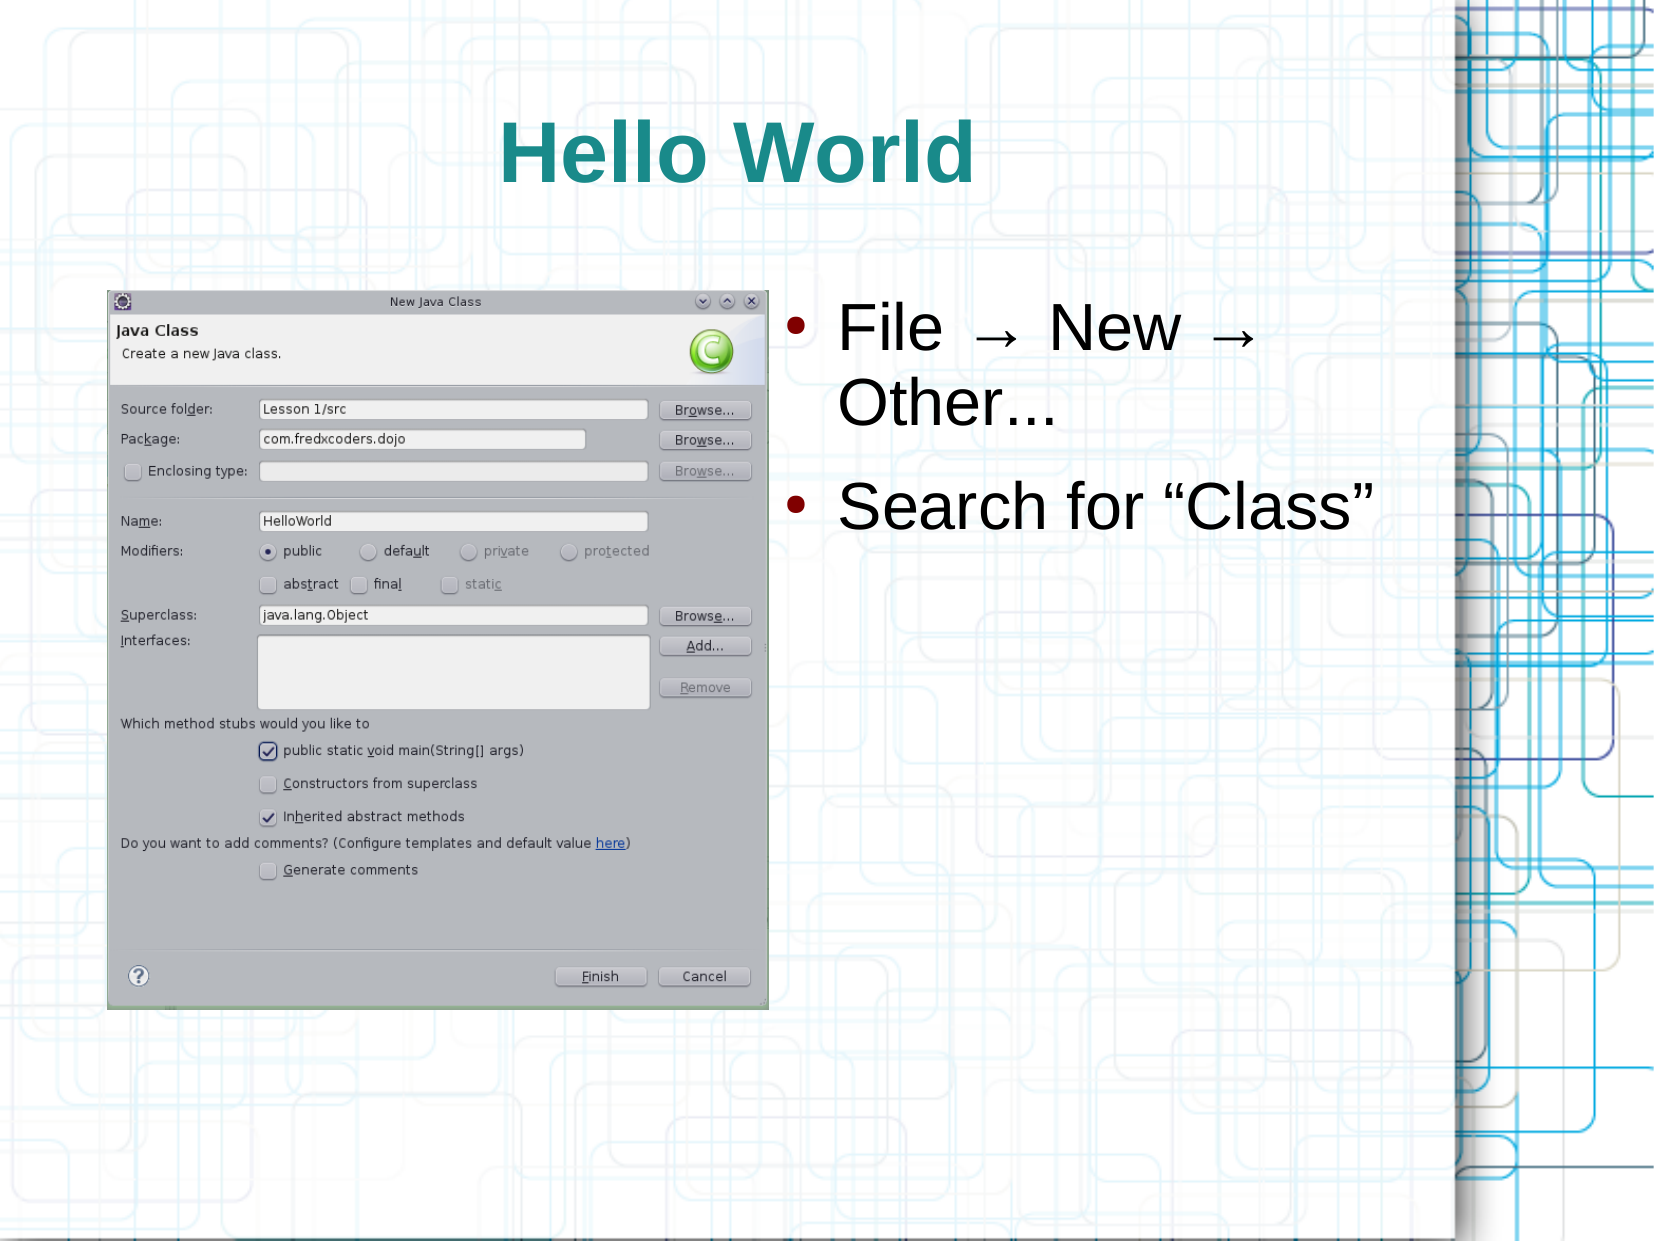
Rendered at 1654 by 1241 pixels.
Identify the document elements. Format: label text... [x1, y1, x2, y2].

list File → New → Other... Search for “Class” [766, 290, 1418, 995]
picture [0, 0, 1654, 1241]
title Hello World [59, 49, 1418, 257]
